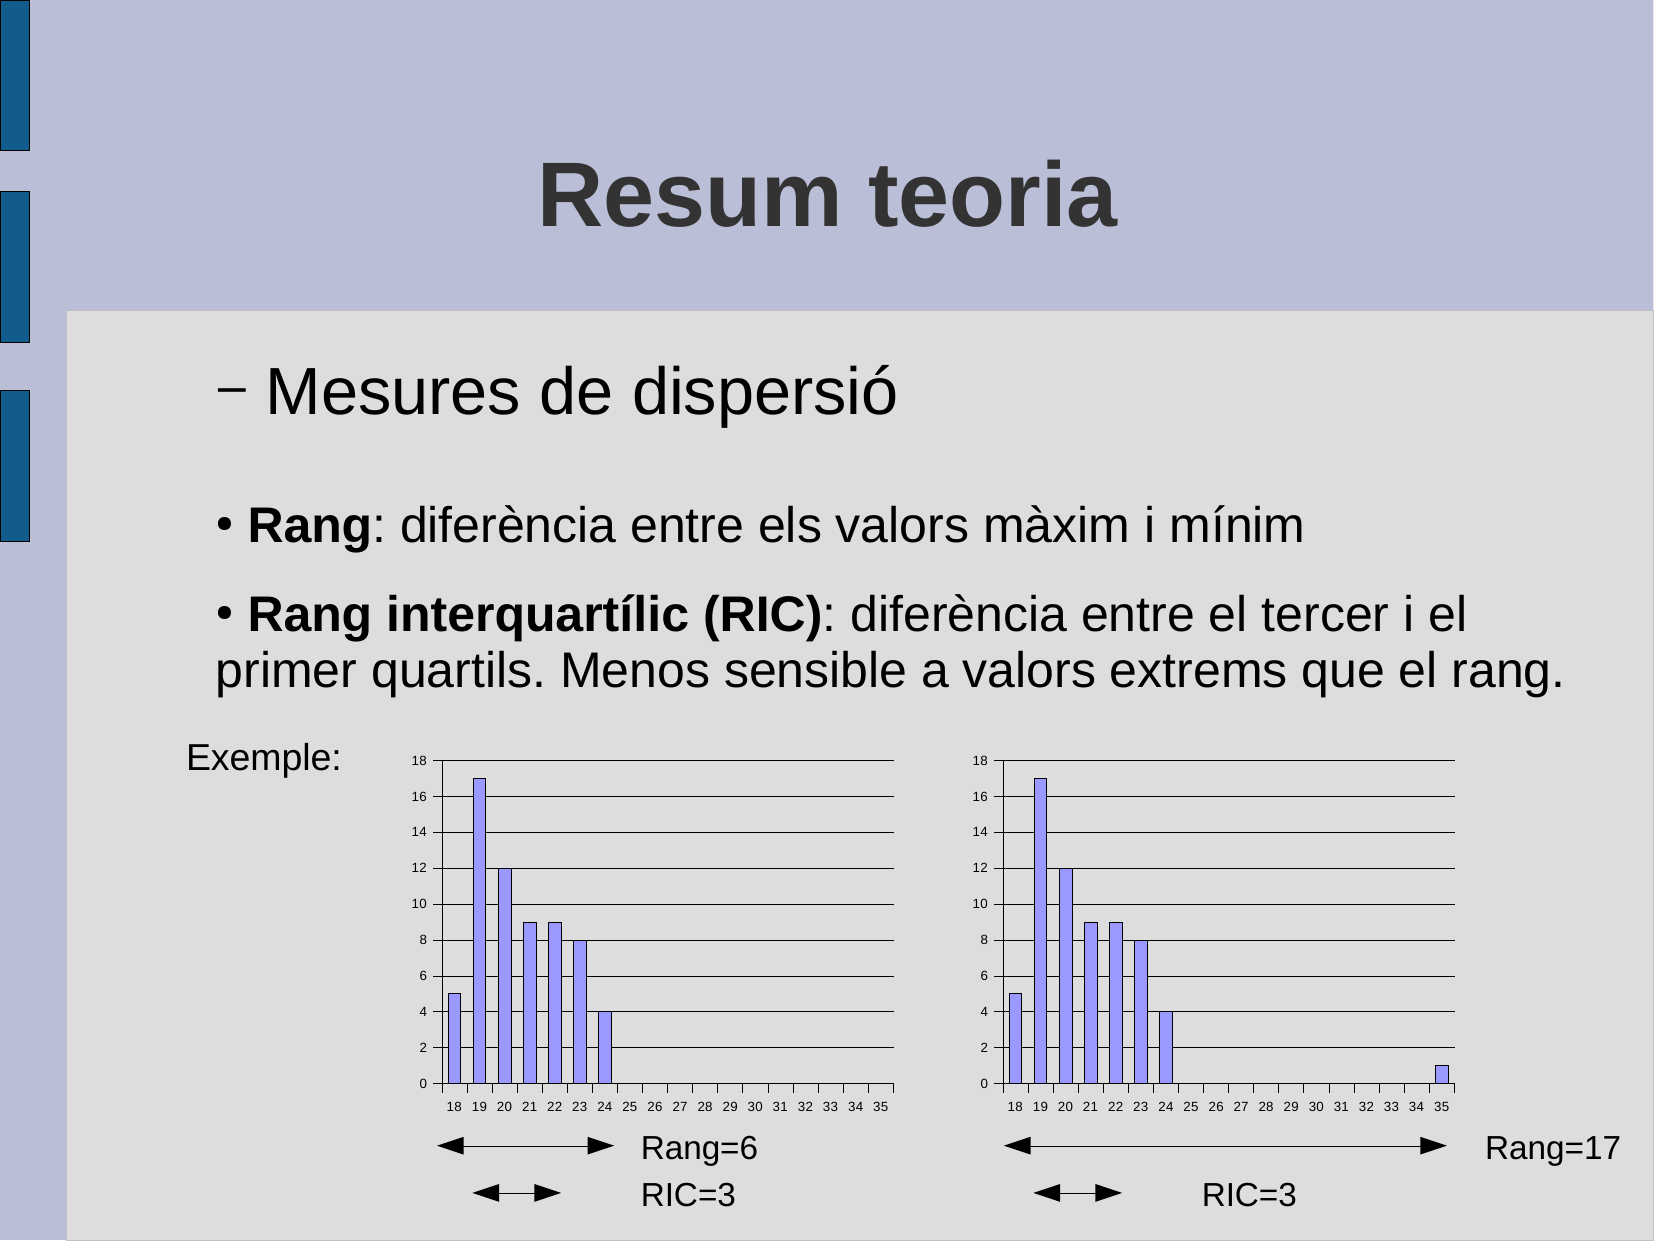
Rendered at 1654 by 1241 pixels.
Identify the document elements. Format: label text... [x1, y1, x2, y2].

chart [401, 738, 904, 1123]
text_box Rang: diferència entre els valors màxim i mínim [200, 490, 1625, 563]
text_box Exemple: [171, 728, 467, 786]
text_box Mesures de dispersió [124, 354, 1565, 504]
text_box Rang=17 [1470, 1122, 1654, 1175]
title Resum teoria [121, 91, 1534, 299]
chart [962, 738, 1465, 1123]
text_box RIC=3 [1187, 1169, 1424, 1222]
text_box Rang interquartílic (RIC): diferència entre el tercer i el primer quartils. Menos sensible a valors extrems que el rang. [200, 578, 1595, 707]
text_box RIC=3 [625, 1169, 863, 1222]
text_box Rang=6 [625, 1122, 863, 1169]
